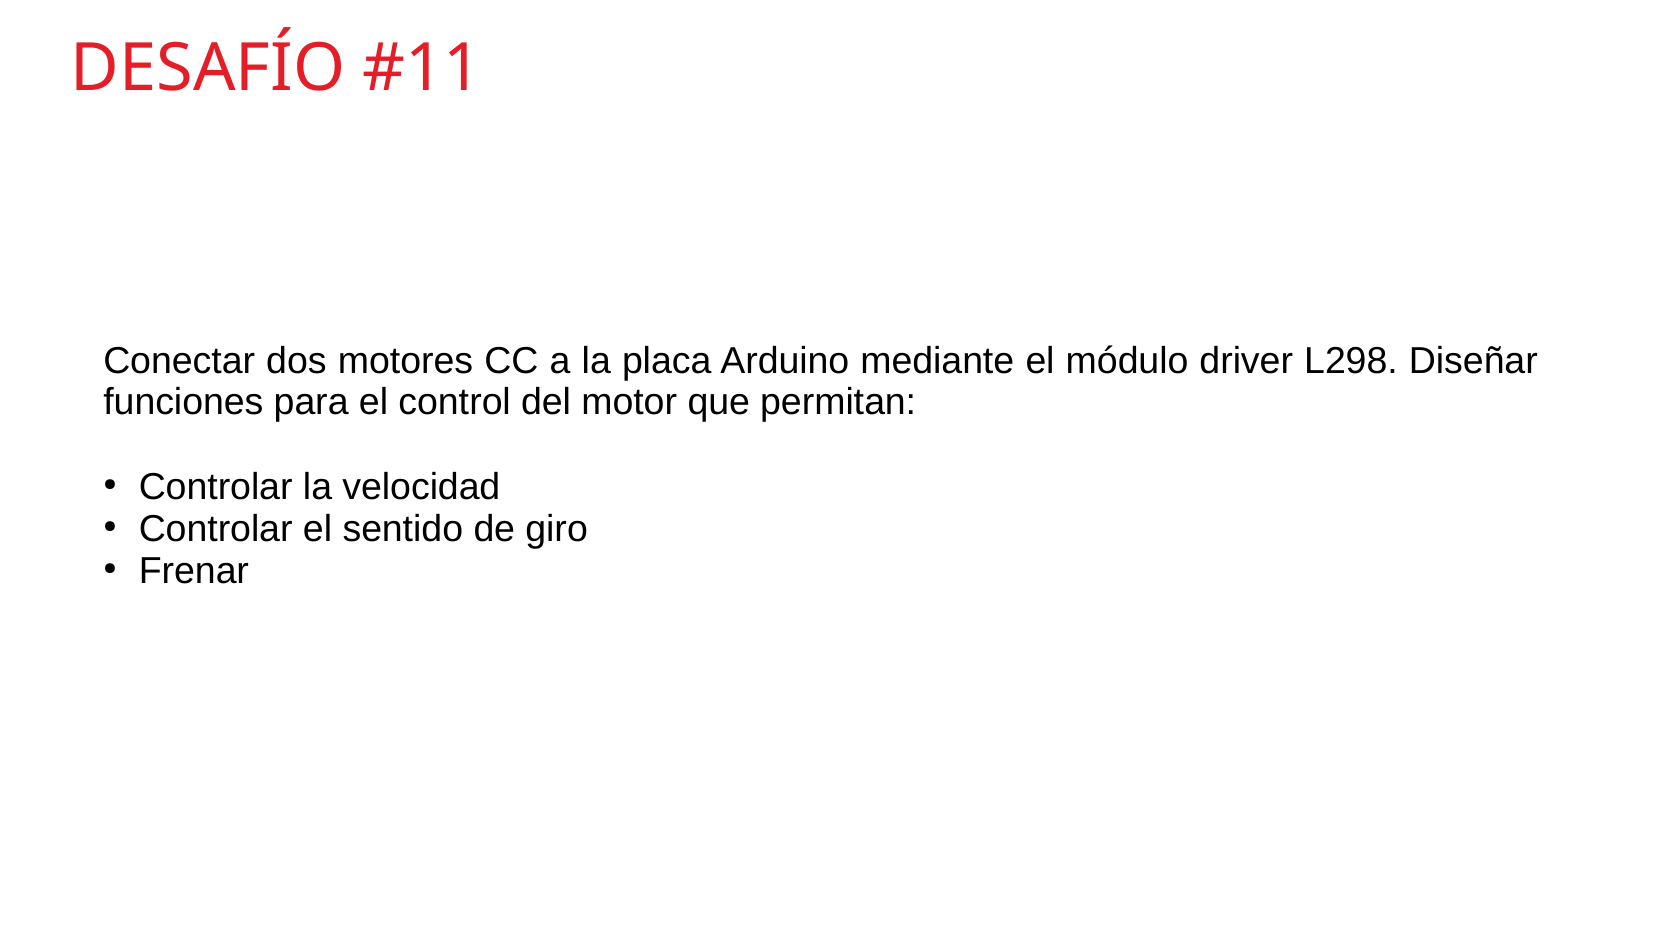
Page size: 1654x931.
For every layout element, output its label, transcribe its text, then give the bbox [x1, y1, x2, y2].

text_box Conectar dos motores CC a la placa Arduino mediante el módulo driver L298. Diseñar funciones para el control del motor que permitan: Controlar la velocidad Controlar el sentido de giro Frenar [88, 331, 1565, 599]
title DESAFÍO #11 [70, 11, 1347, 118]
